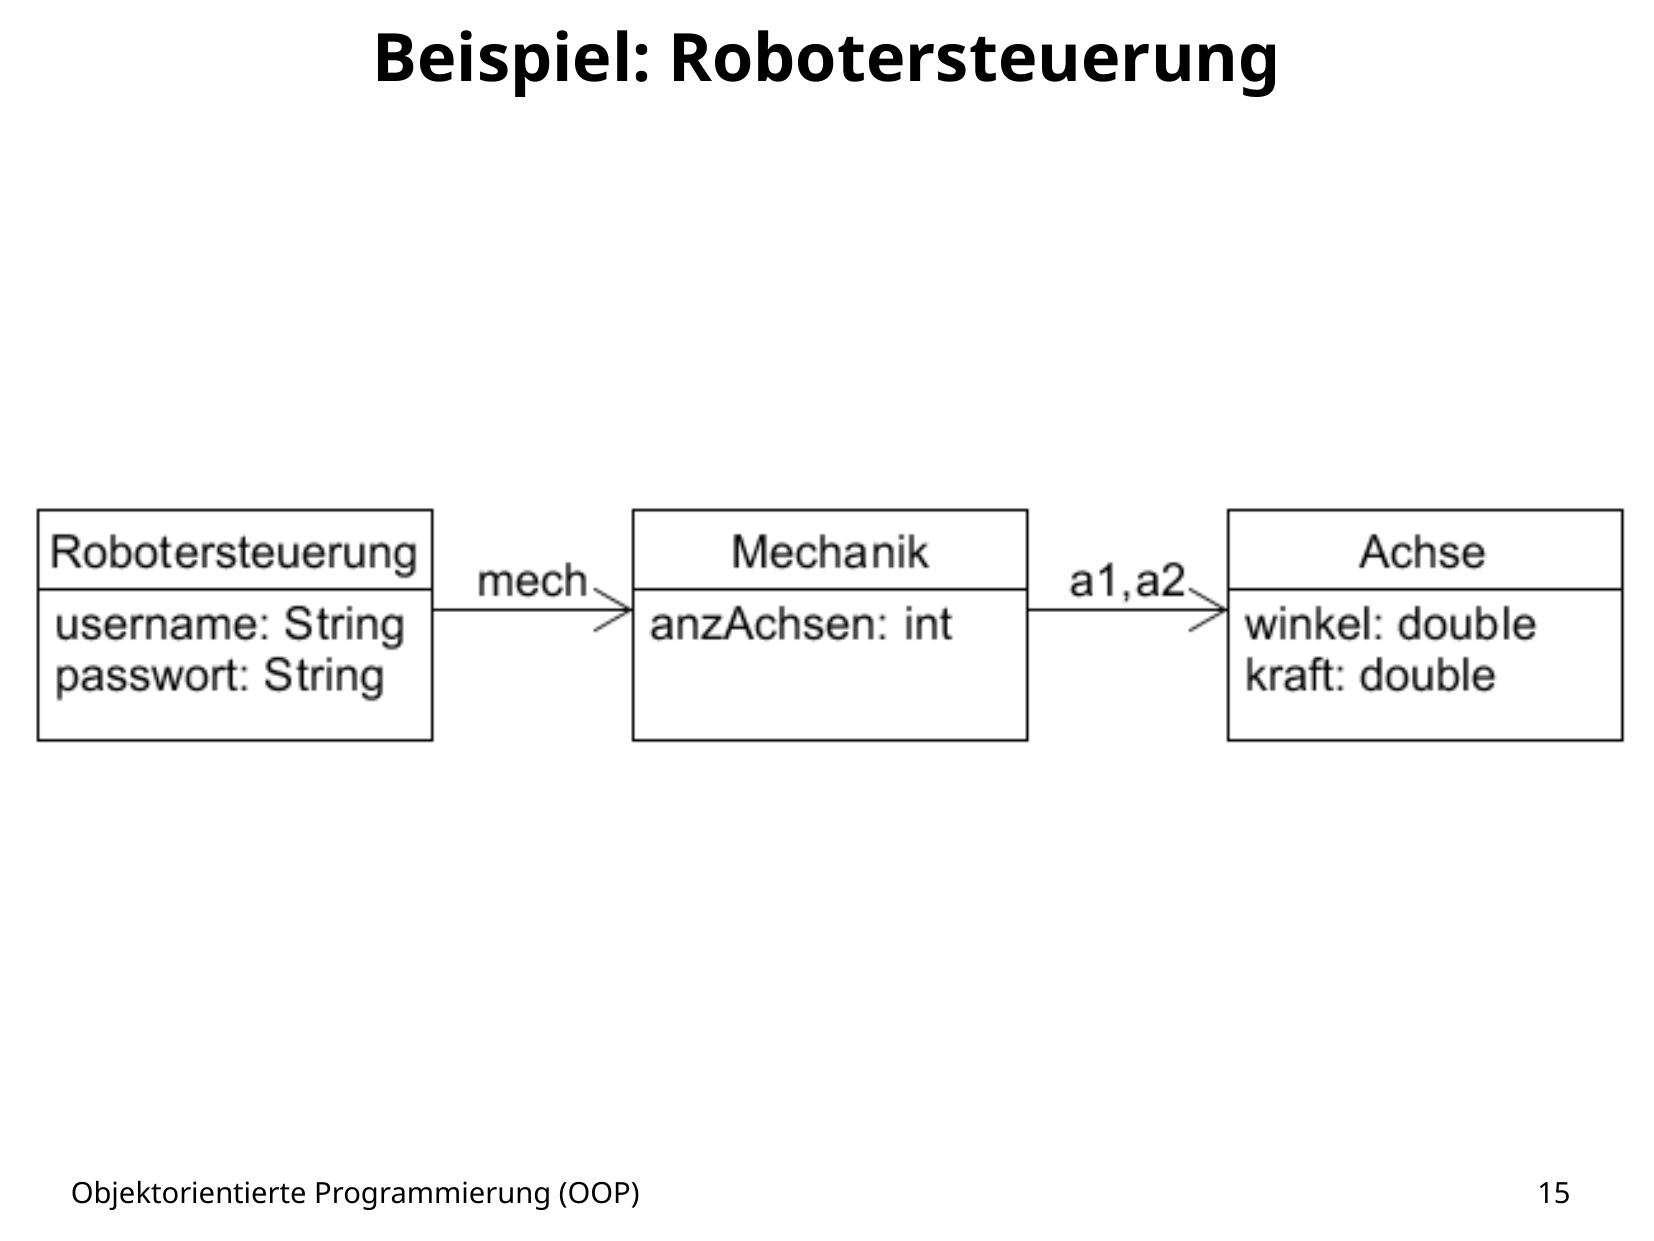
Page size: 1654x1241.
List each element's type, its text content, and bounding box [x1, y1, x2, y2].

picture [35, 507, 1627, 745]
title Beispiel: Robotersteuerung [0, 5, 1654, 107]
